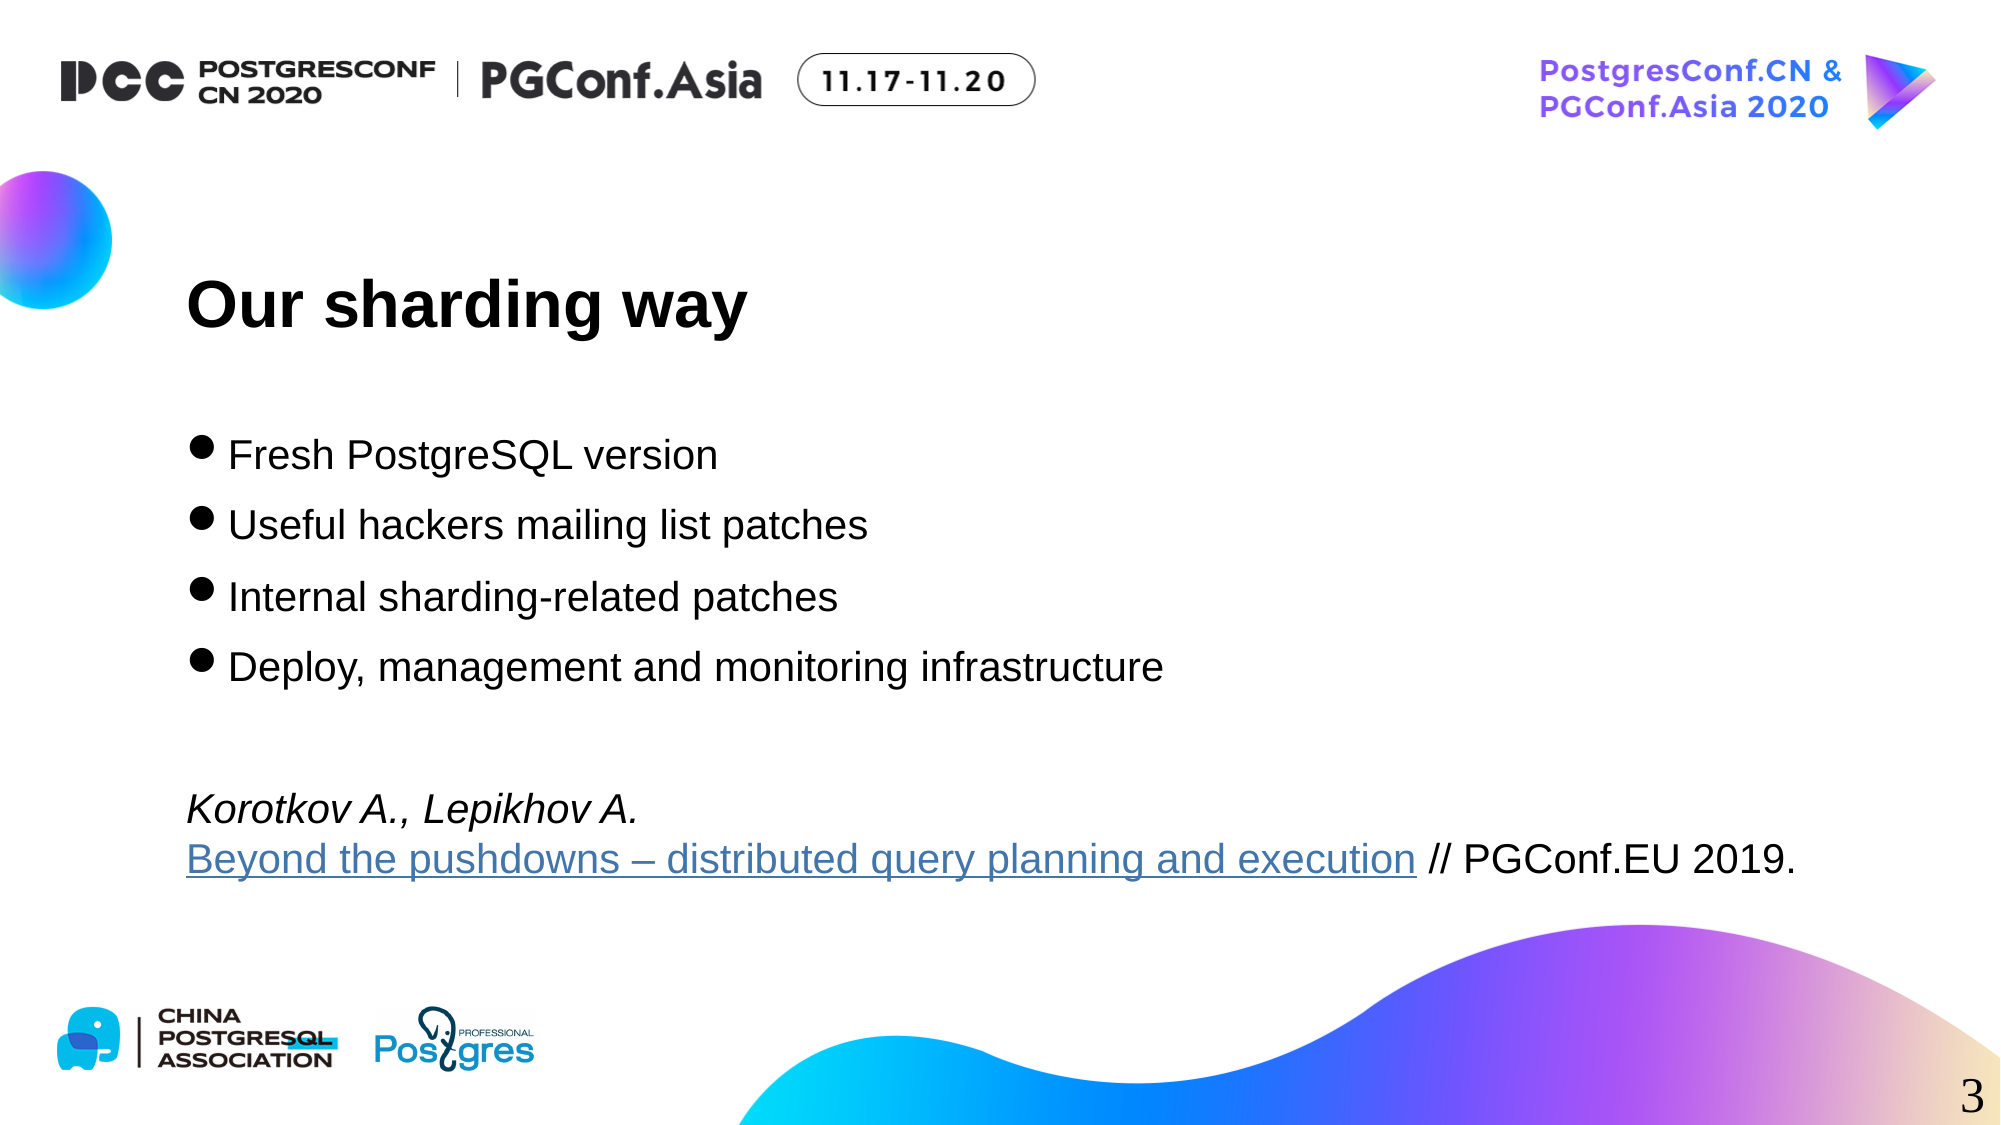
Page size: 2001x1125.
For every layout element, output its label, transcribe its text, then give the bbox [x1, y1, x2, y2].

text_box Fresh PostgreSQL version Useful hackers mailing list patches Internal sharding-related patches Deploy, management and monitoring infrastructure Korotkov A., Lepikhov A. Beyond the pushdowns – distributed query planning and execution // PGConf.EU 2019. [171, 420, 1850, 959]
text_box Our sharding way [171, 237, 1850, 349]
text_box <номер> [1883, 1054, 2000, 1125]
picture [0, 0, 2001, 1125]
